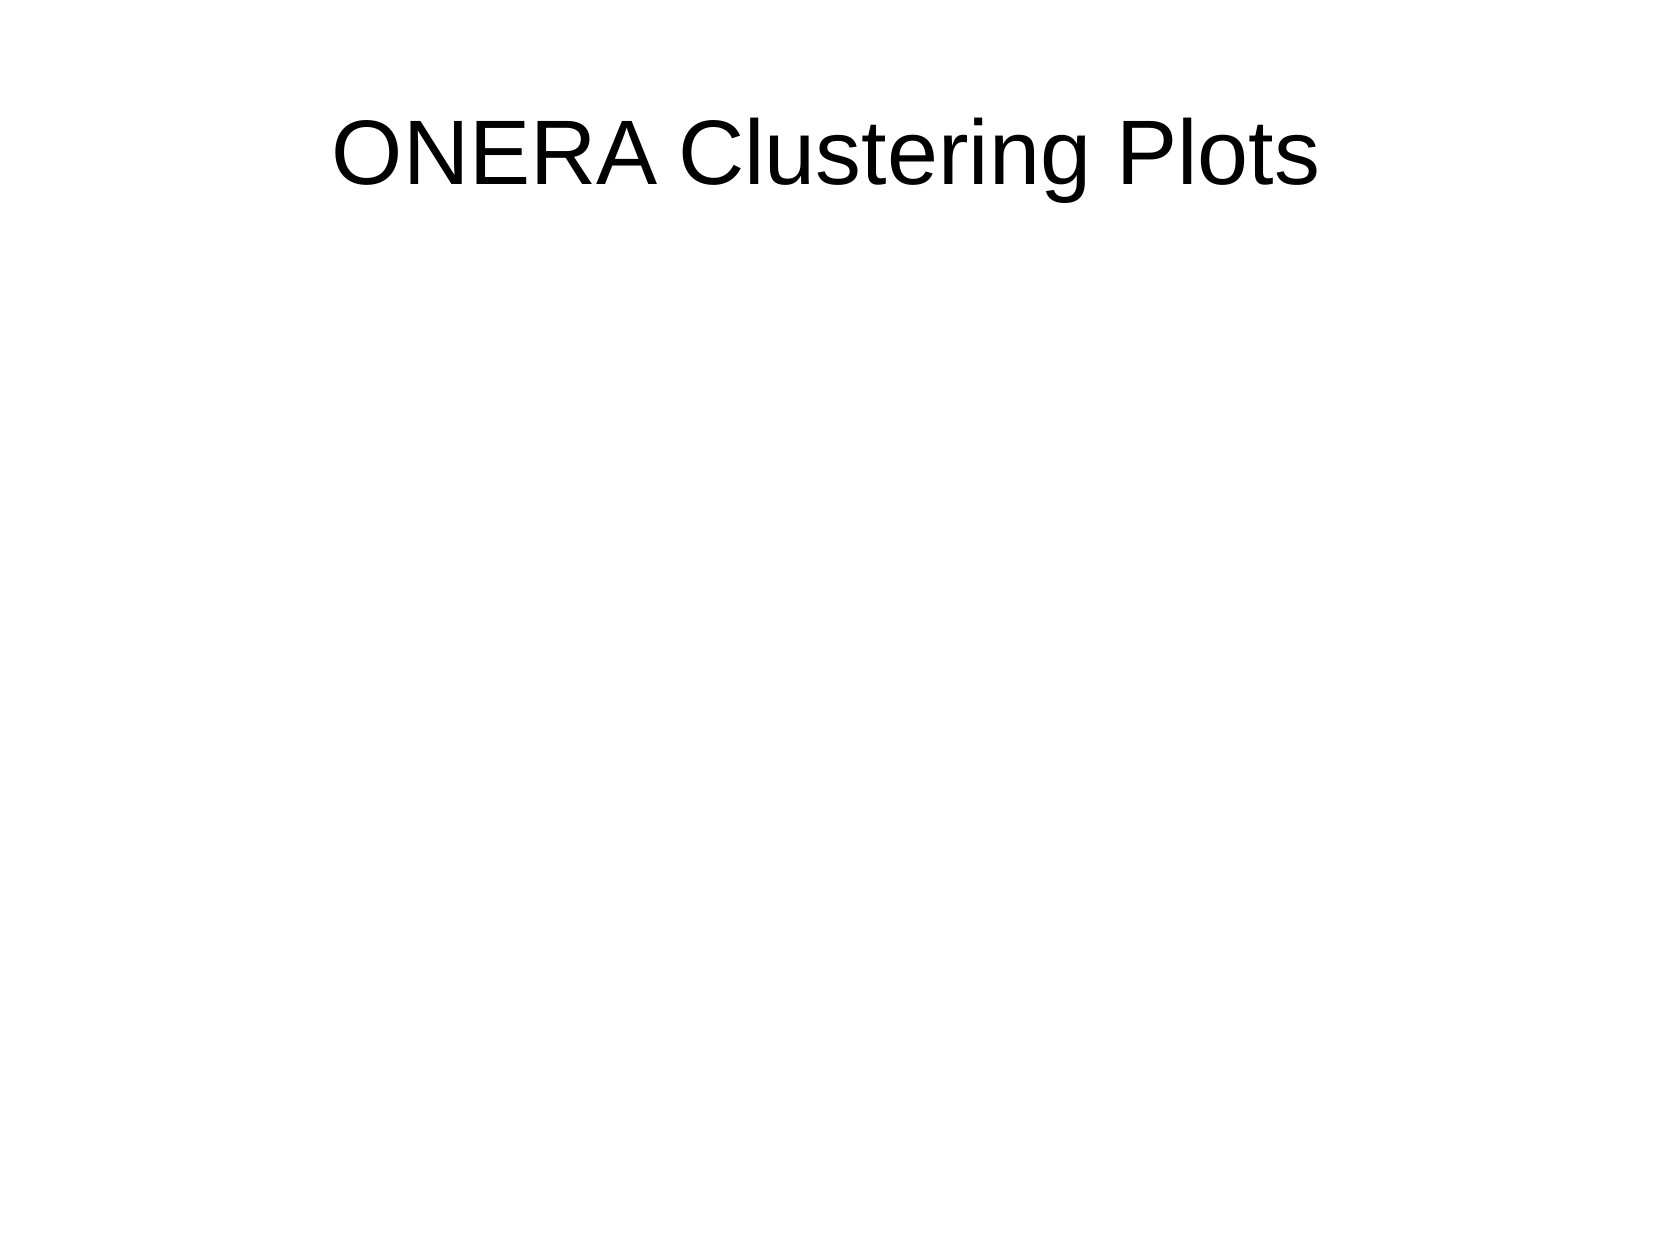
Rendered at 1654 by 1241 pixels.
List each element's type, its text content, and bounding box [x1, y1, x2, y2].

title ONERA Clustering Plots [82, 49, 1571, 257]
